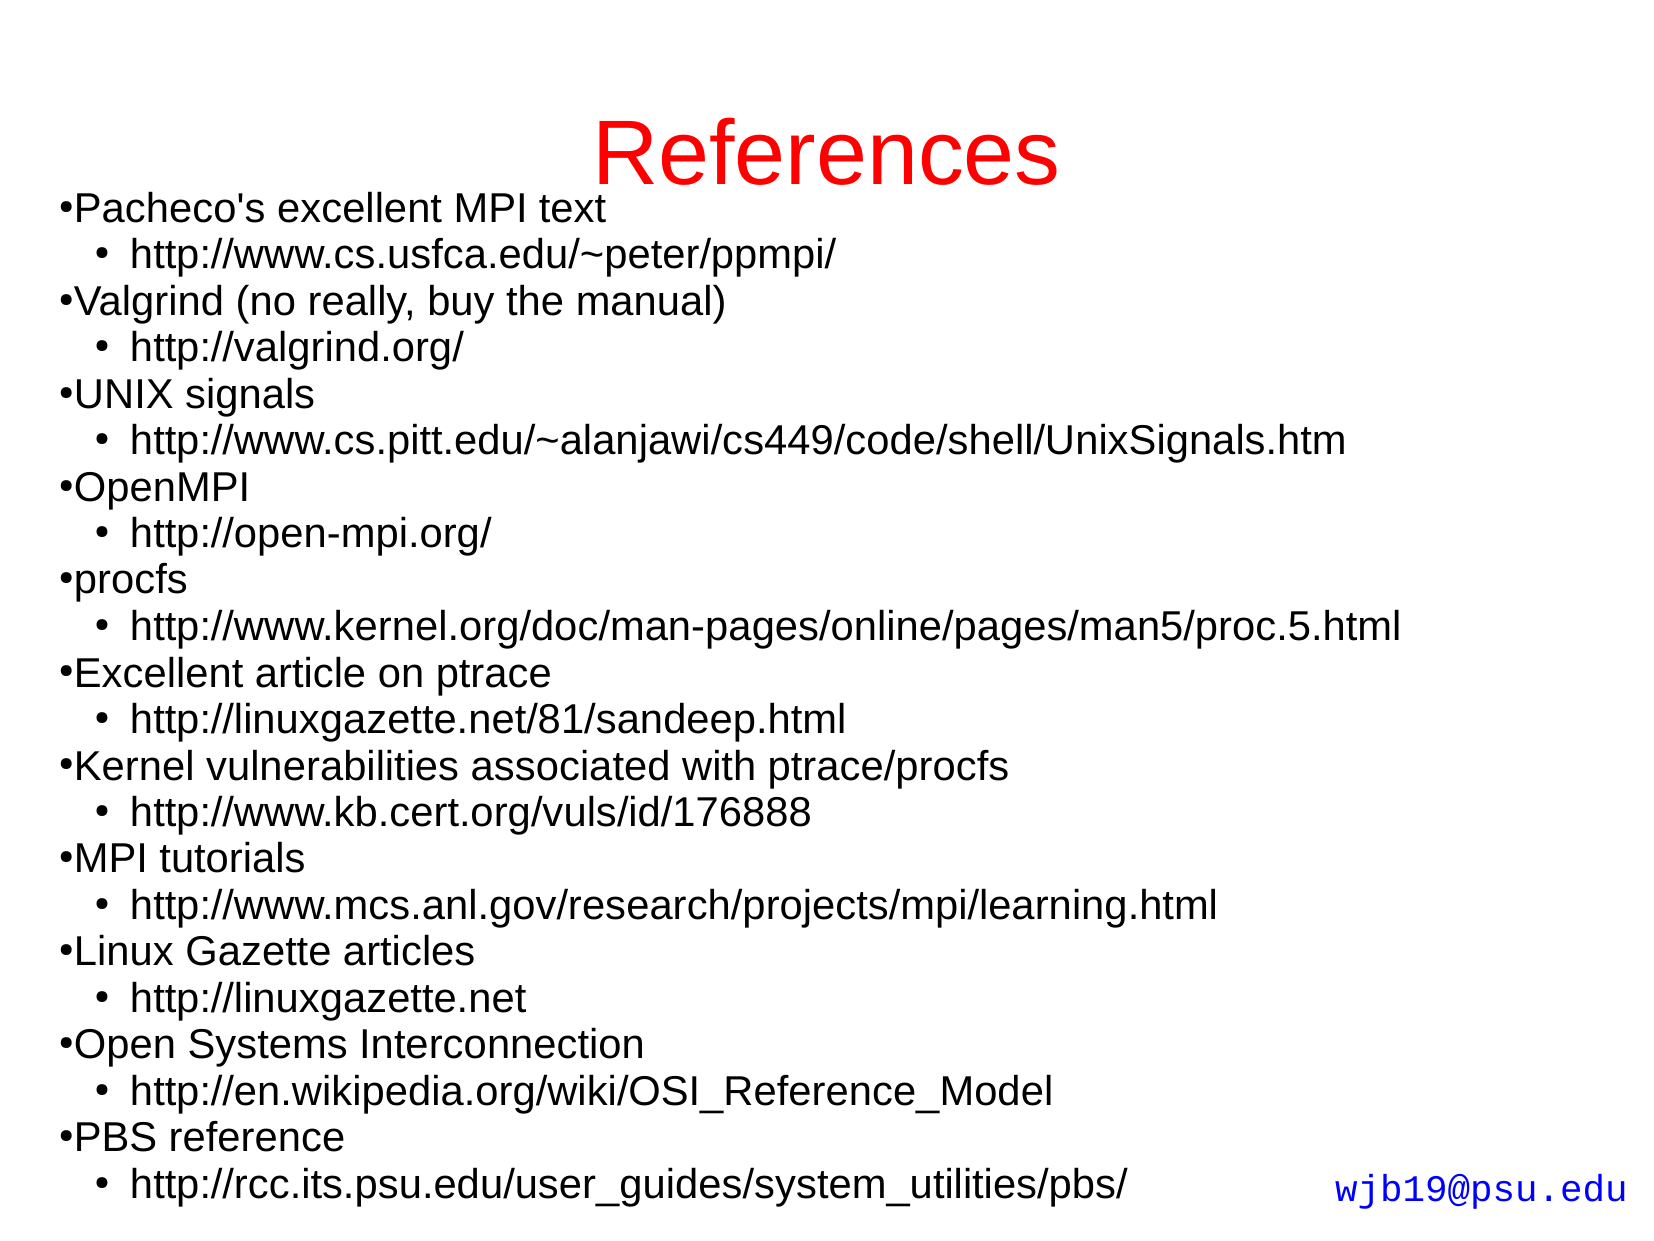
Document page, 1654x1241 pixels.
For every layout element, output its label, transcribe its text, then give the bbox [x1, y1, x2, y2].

subtitle Pacheco's excellent MPI text http://www.cs.usfca.edu/~peter/ppmpi/ Valgrind (no really, buy the manual) http://valgrind.org/ UNIX signals http://www.cs.pitt.edu/~alanjawi/cs449/code/shell/UnixSignals.htm OpenMPI http://open-mpi.org/ procfs http://www.kernel.org/doc/man-pages/online/pages/man5/proc.5.html Excellent article on ptrace http://linuxgazette.net/81/sandeep.html Kernel vulnerabilities associated with ptrace/procfs http://www.kb.cert.org/vuls/id/176888 MPI tutorials http://www.mcs.anl.gov/research/projects/mpi/learning.html Linux Gazette articles http://linuxgazette.net Open Systems Interconnection http://en.wikipedia.org/wiki/OSI_Reference_Model PBS reference http://rcc.its.psu.edu/user_guides/system_utilities/pbs/ [59, 109, 1548, 1207]
title References [82, 49, 1571, 257]
text_box wjb19@psu.edu [1320, 1162, 1643, 1220]
